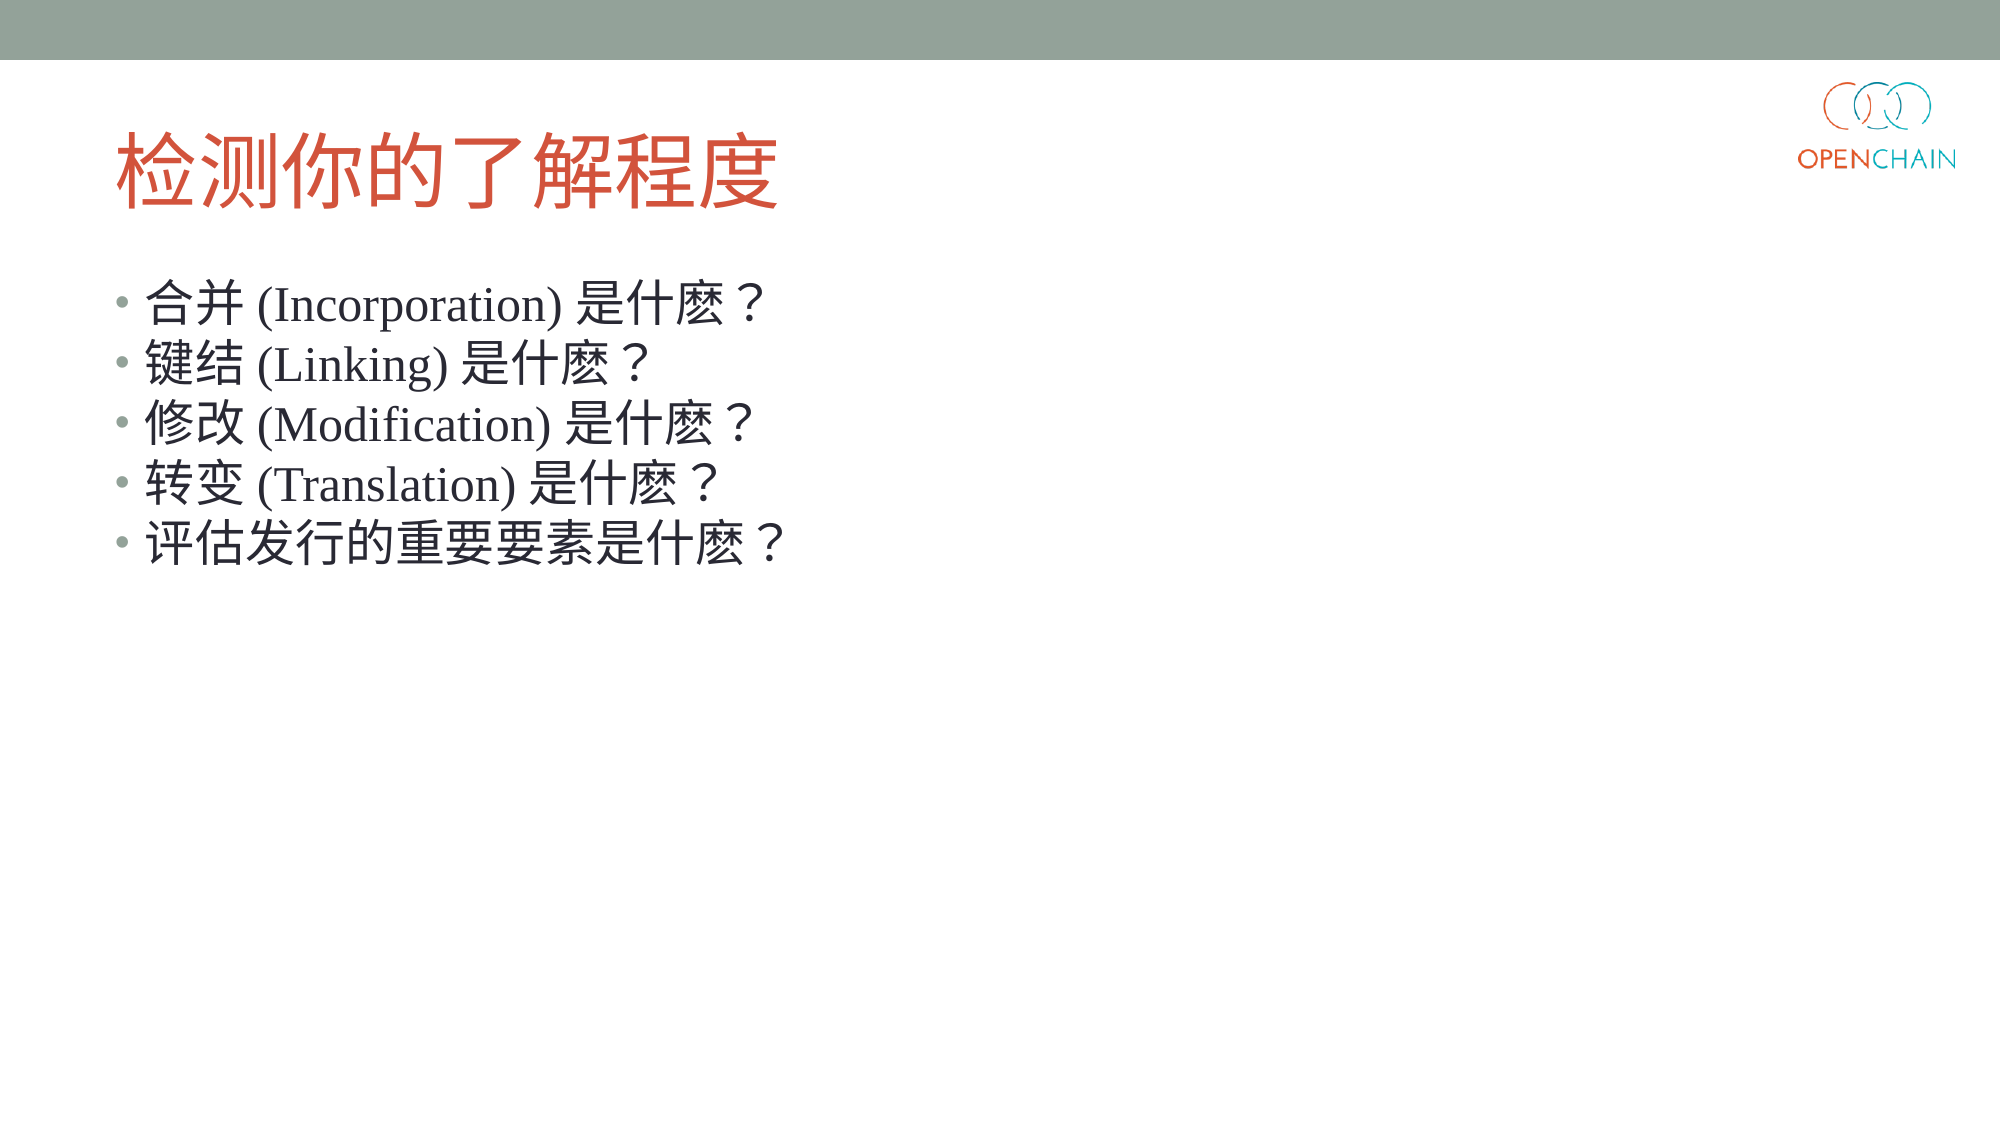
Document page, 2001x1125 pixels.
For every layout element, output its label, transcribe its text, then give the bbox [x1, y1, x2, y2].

list 合并(Incorporation)是什麽？ 键结(Linking)是什麽？ 修改(Modification)是什麽？ 转变(Translation)是什麽？ 评估发行的重要要素是什麽？ [99, 263, 1900, 1064]
picture [1798, 82, 1955, 169]
title 检测你的了解程度 [99, 87, 1900, 250]
